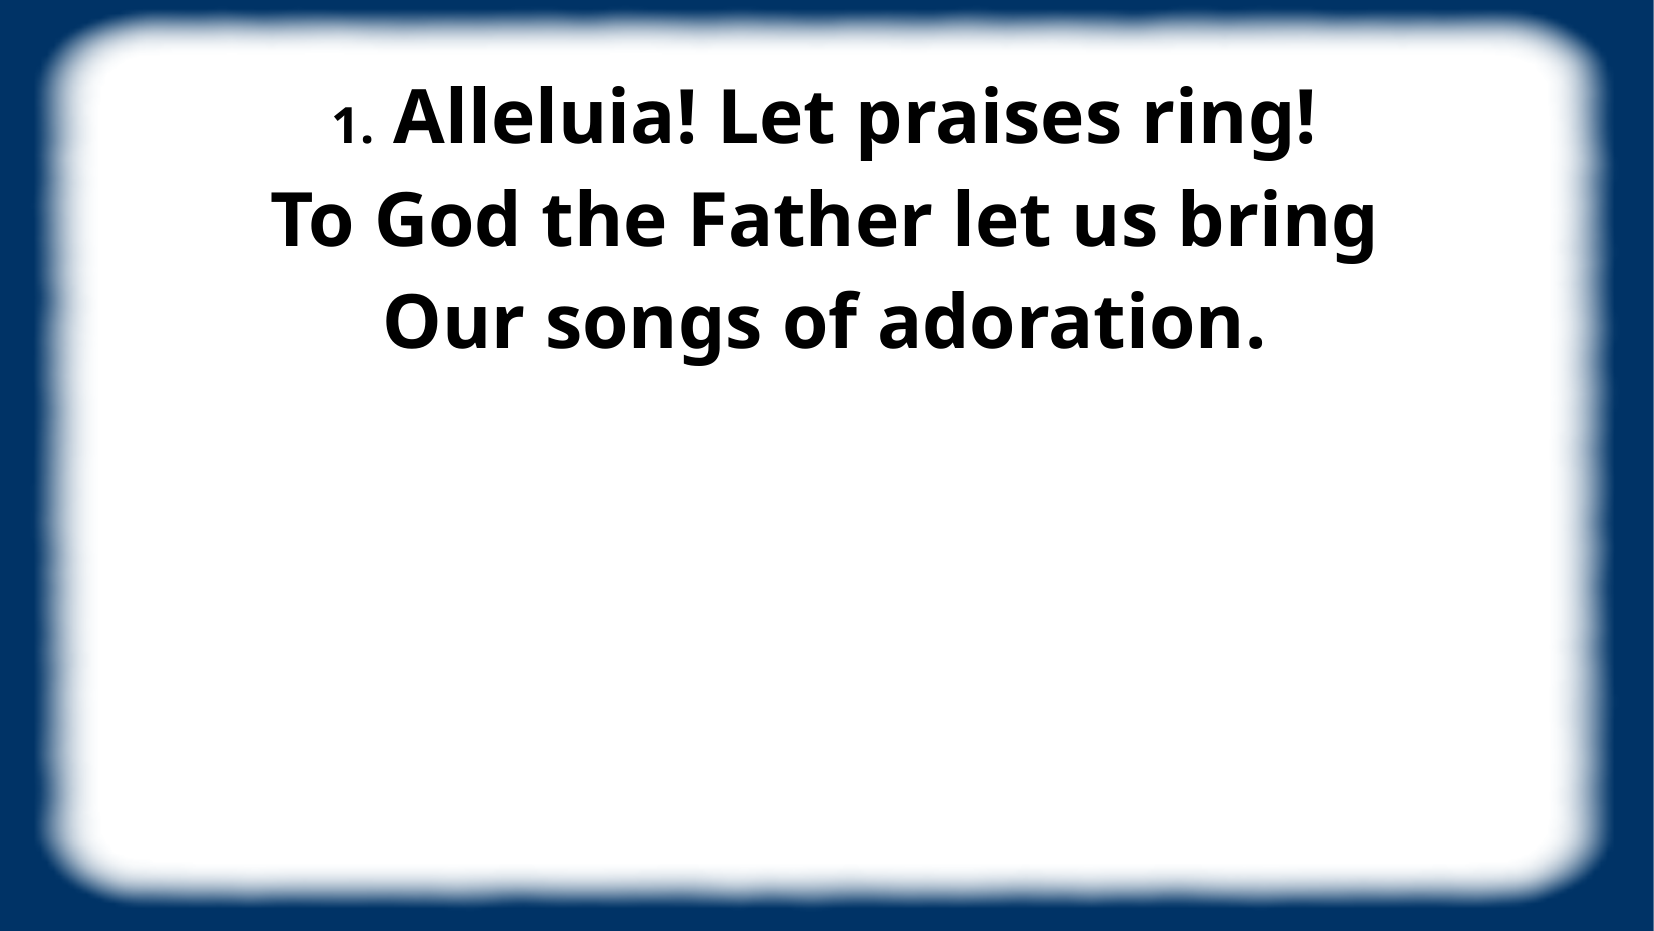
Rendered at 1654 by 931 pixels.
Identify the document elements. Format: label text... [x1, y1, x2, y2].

text_box 1. Alleluia! Let praises ring! To God the Father let us bring Our songs of adoration. [90, 56, 1561, 406]
picture [0, 0, 1654, 931]
